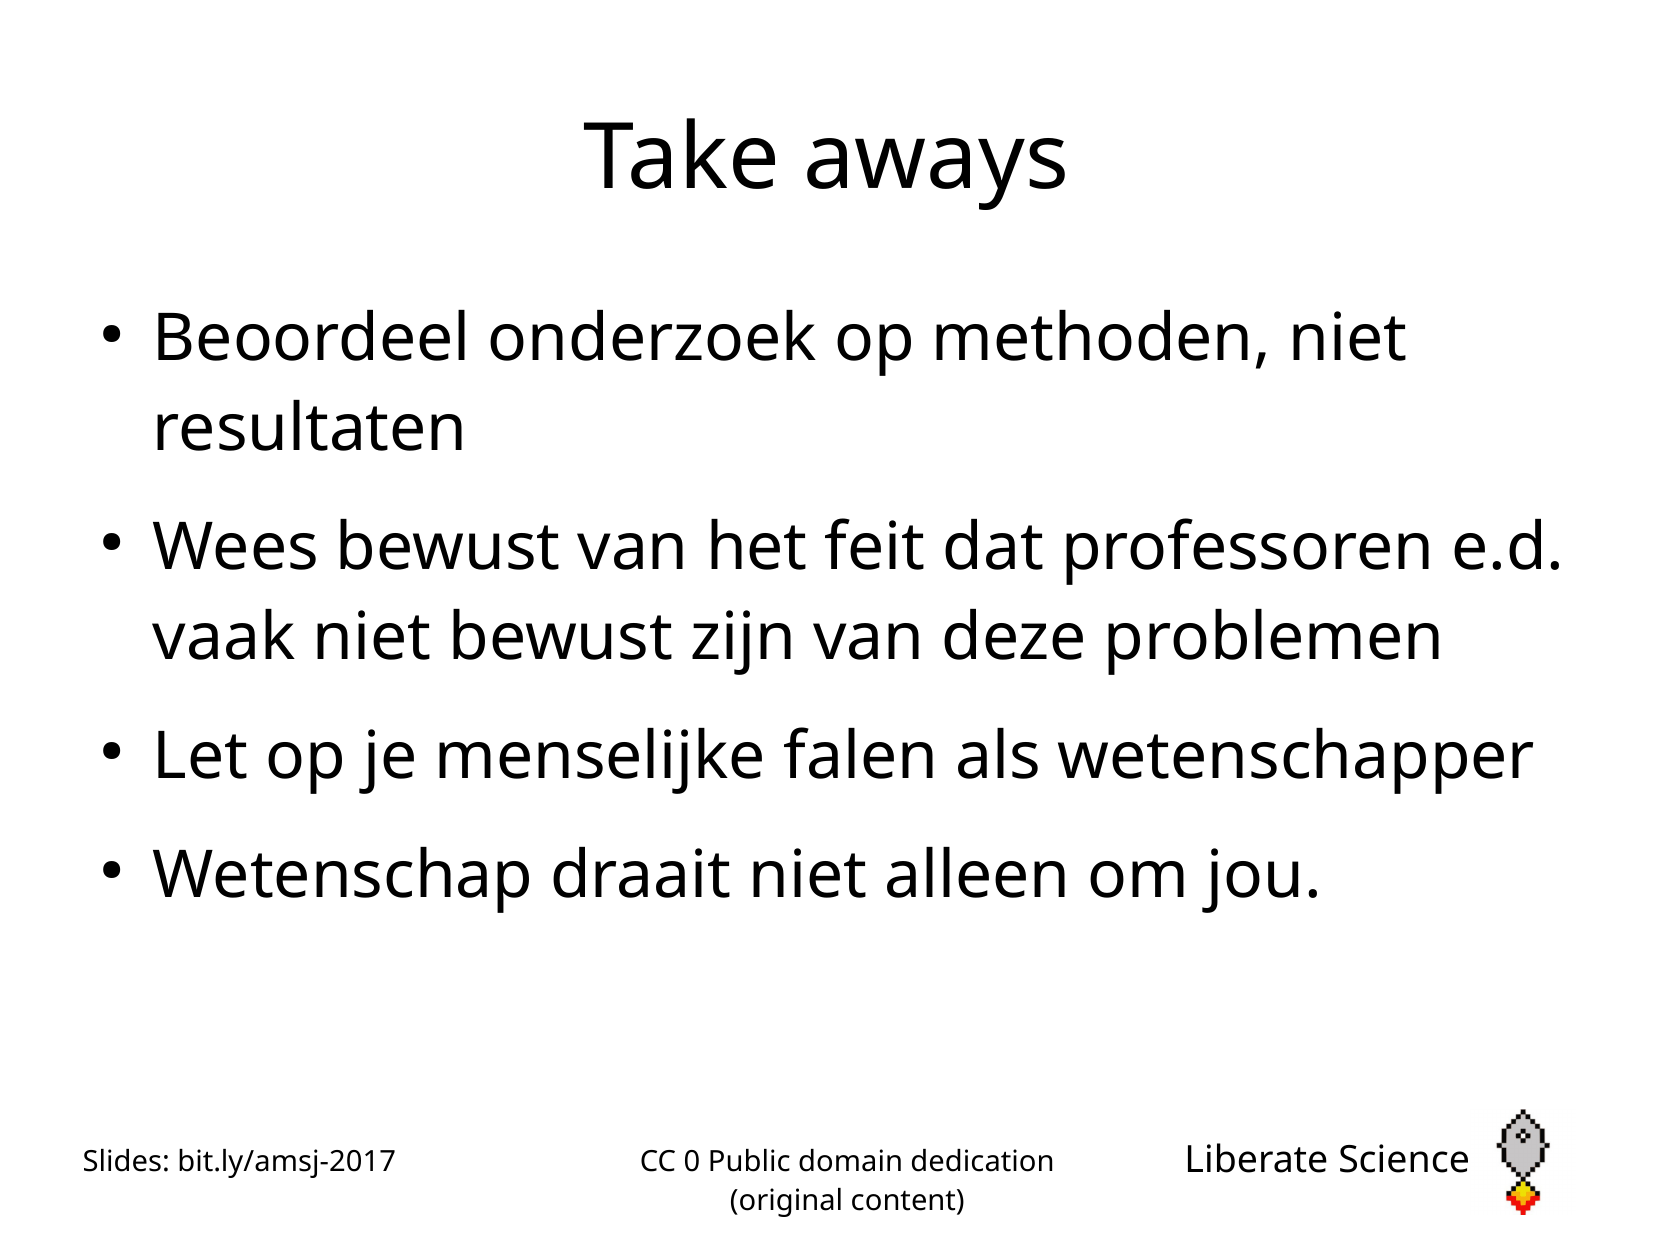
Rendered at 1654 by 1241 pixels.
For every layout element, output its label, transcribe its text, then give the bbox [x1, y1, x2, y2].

list Beoordeel onderzoek op methoden, niet resultaten Wees bewust van het feit dat professoren e.d. vaak niet bewust zijn van deze problemen Let op je menselijke falen als wetenschapper Wetenschap draait niet alleen om jou. [82, 290, 1571, 1010]
title Take aways [82, 49, 1571, 257]
picture [1470, 1109, 1576, 1215]
